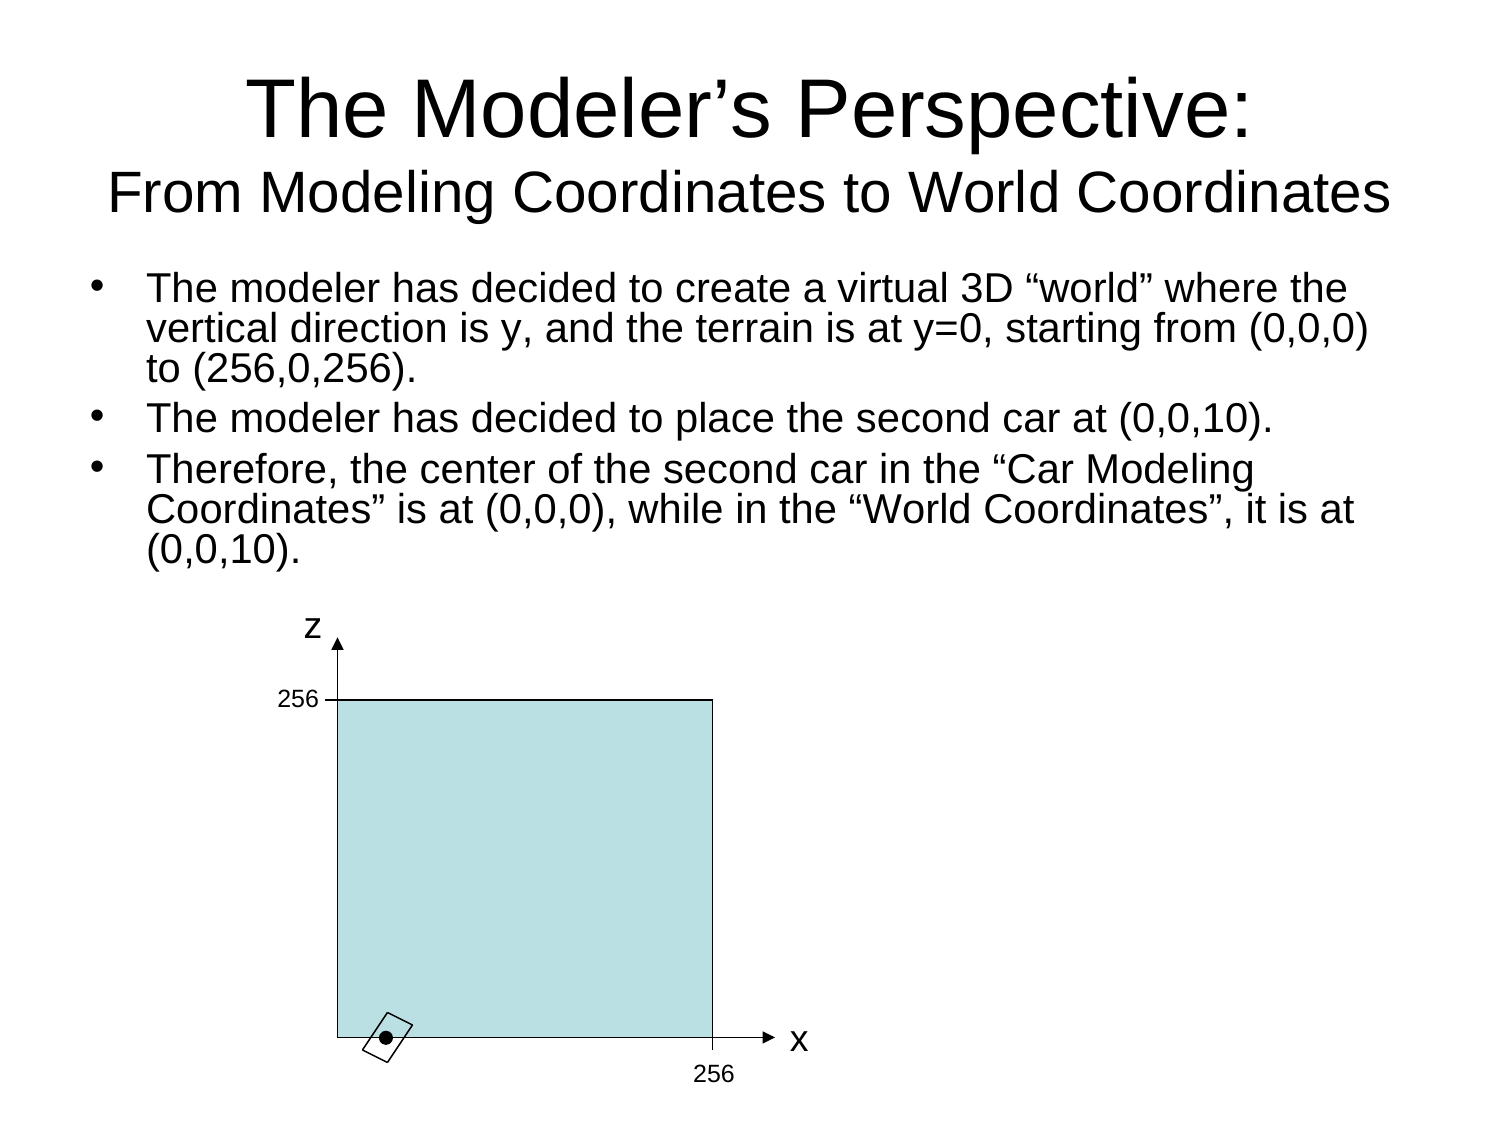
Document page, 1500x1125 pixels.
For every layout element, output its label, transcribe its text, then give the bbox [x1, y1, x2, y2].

list The modeler has decided to create a virtual 3D “world” where the vertical direction is y, and the terrain is at y=0, starting from (0,0,0) to (256,0,256). The modeler has decided to place the second car at (0,0,10). Therefore, the center of the second car in the “Car Modeling Coordinates” is at (0,0,0), while in the “World Coordinates”, it is at (0,0,10). [75, 262, 1426, 613]
text_box [373, 1015, 410, 1045]
text_box z [288, 593, 338, 654]
text_box 256 [262, 675, 335, 721]
text_box [338, 699, 713, 1037]
text_box x [775, 1005, 824, 1067]
text_box 256 [678, 1050, 751, 1096]
title The Modeler’s Perspective: From Modeling Coordinates to World Coordinates [75, 45, 1426, 233]
